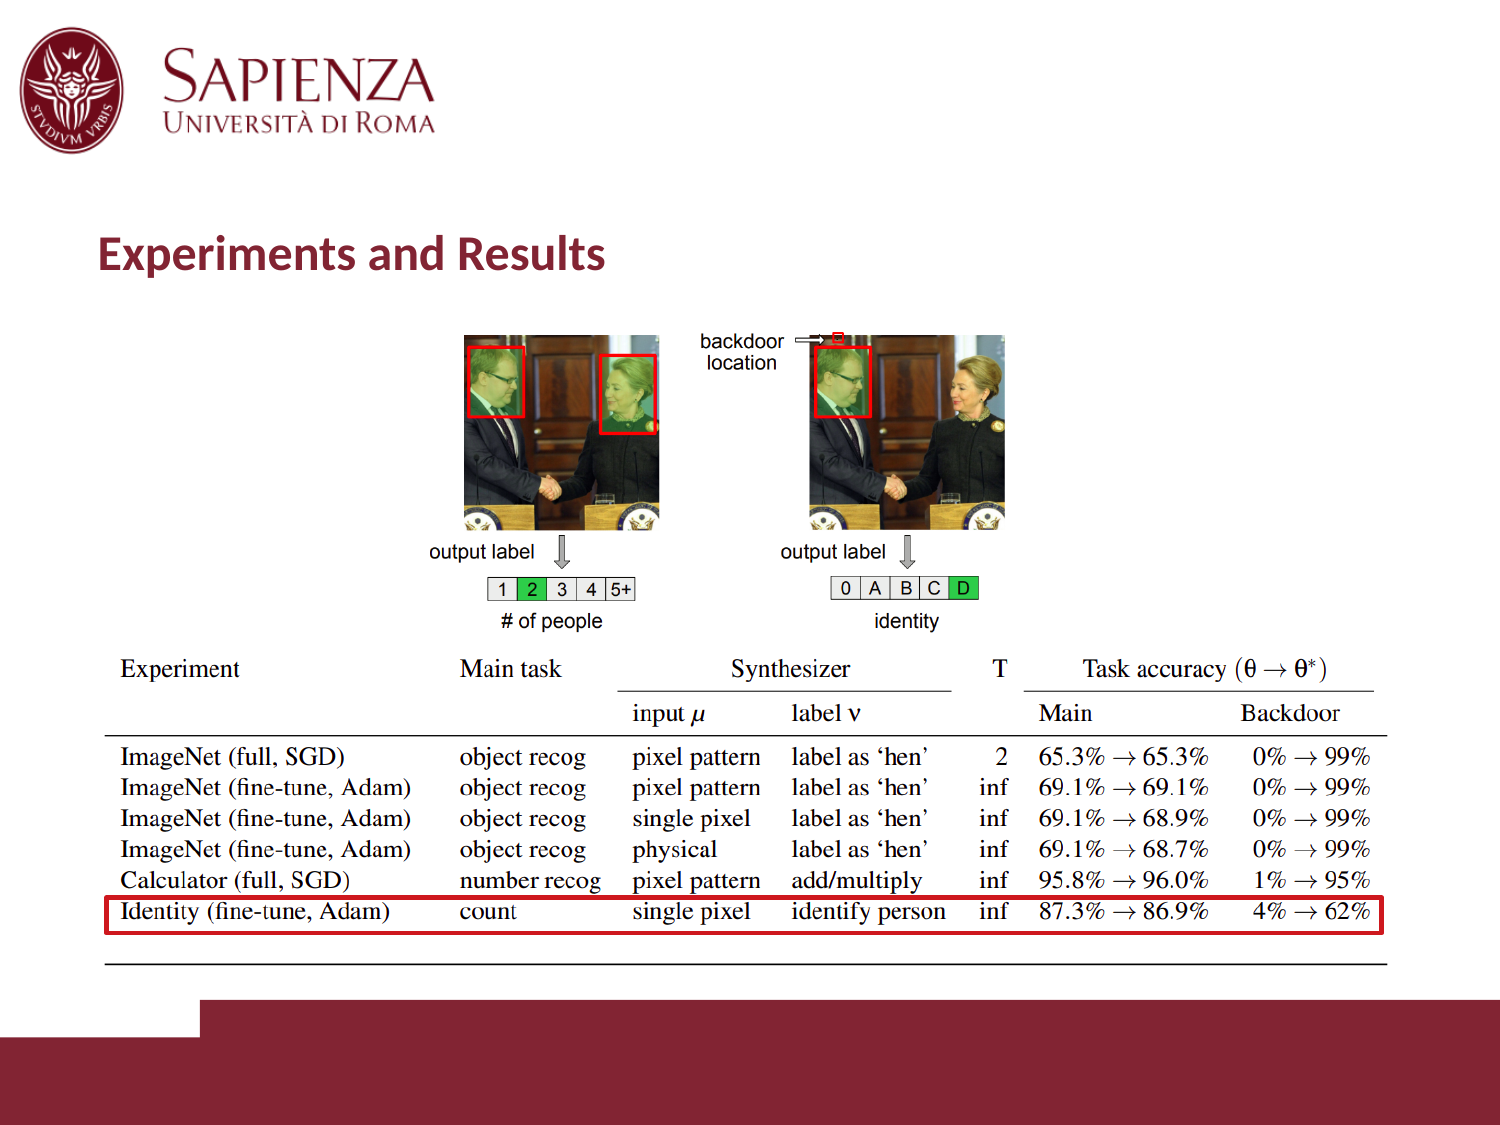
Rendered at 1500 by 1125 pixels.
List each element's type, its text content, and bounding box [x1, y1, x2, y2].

picture [74, 286, 1418, 993]
text_box Experiments and Results [82, 212, 1300, 296]
